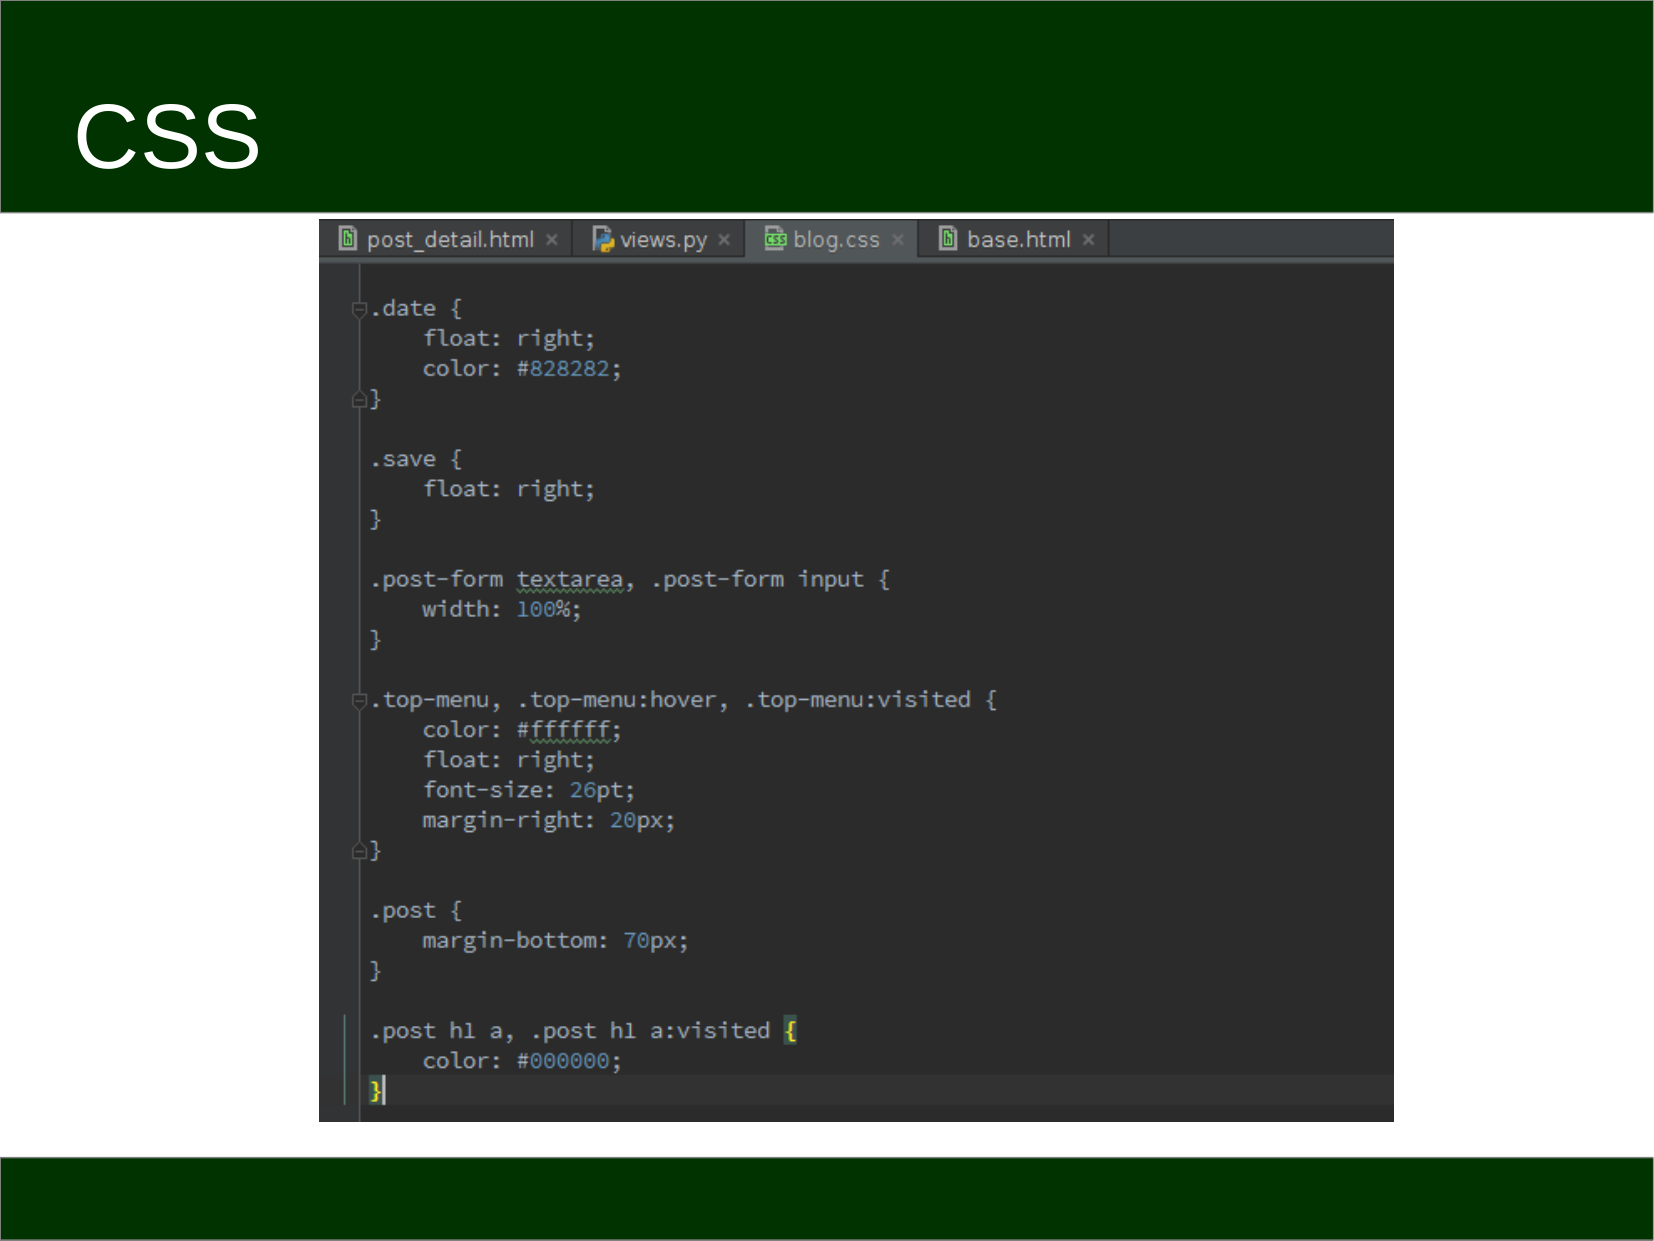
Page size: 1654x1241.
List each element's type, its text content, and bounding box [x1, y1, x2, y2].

text_box [0, 0, 1654, 213]
text_box [0, 1157, 1654, 1241]
text_box CSS [59, 73, 1347, 294]
picture [319, 219, 1394, 1122]
